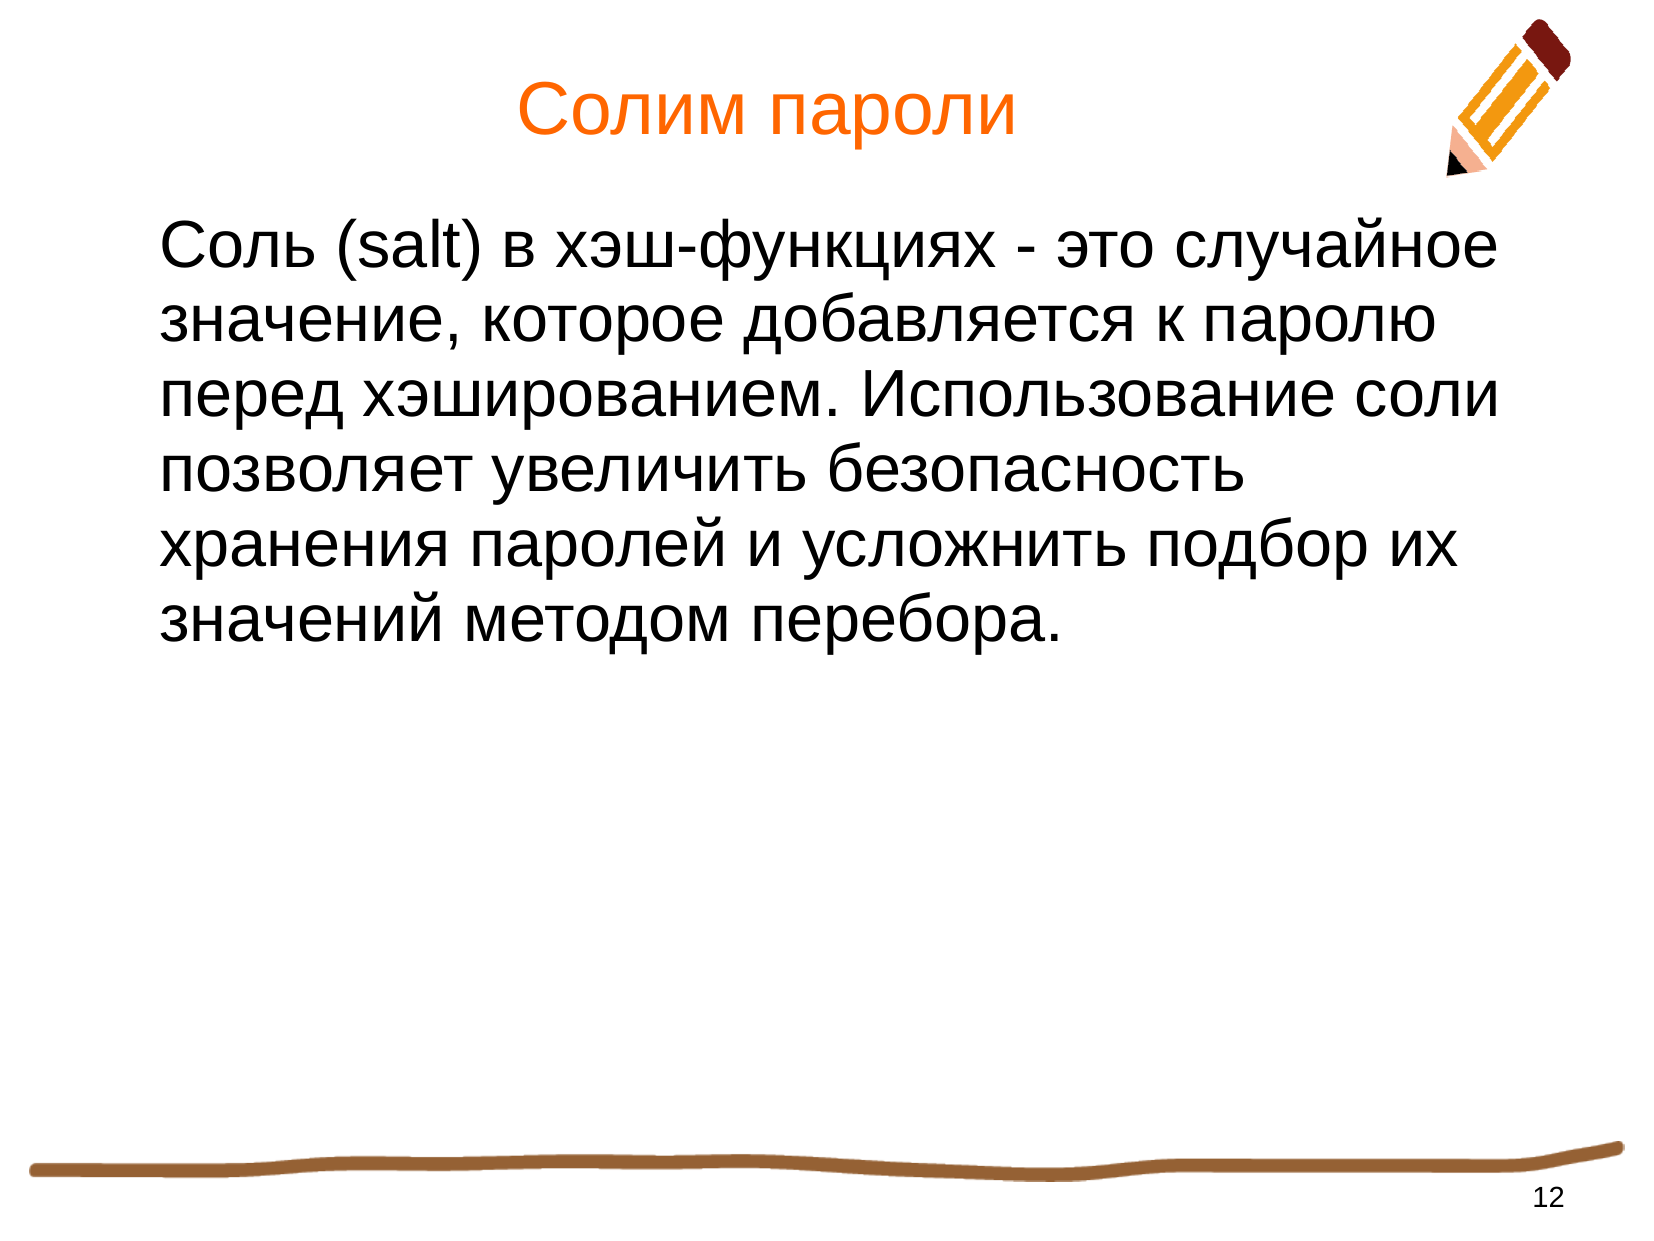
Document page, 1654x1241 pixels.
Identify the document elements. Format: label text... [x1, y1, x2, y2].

picture [1446, 19, 1571, 178]
title Солим пароли [88, 39, 1447, 178]
list Соль (salt) в хэш-функциях - это случайное значение, которое добавляется к паролю перед хэшированием. Использование соли позволяет увеличить безопасность хранения паролей и усложнить подбор их значений методом перебора. [88, 206, 1536, 1073]
picture [29, 1141, 1625, 1182]
